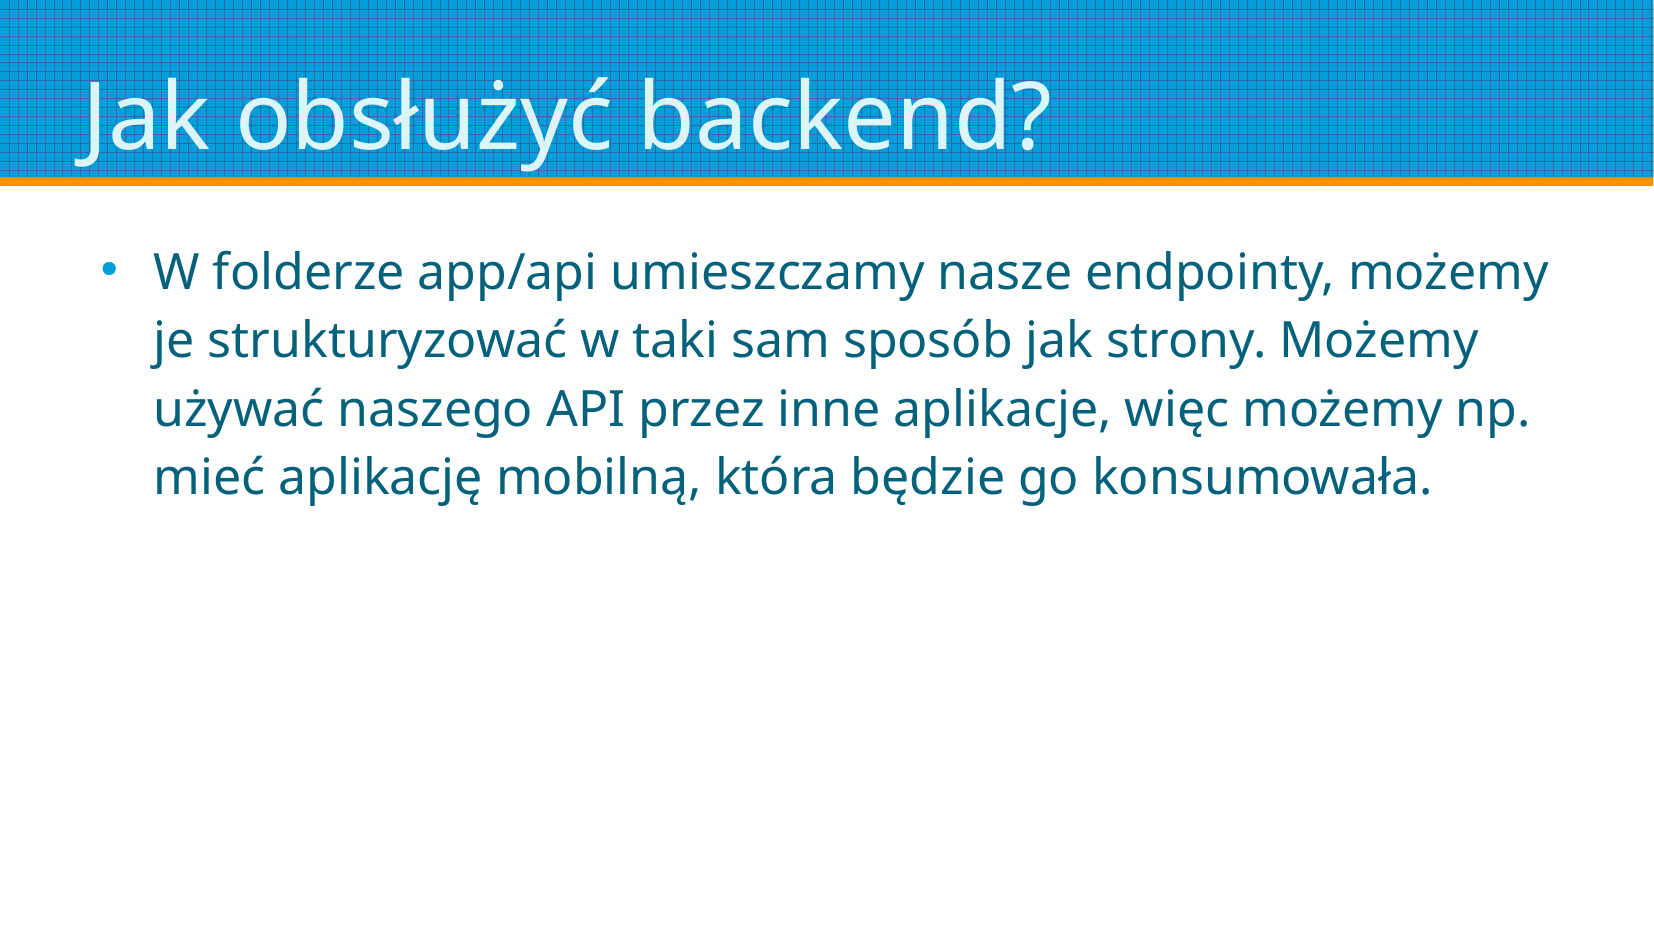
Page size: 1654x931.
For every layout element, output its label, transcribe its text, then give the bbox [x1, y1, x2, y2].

list W folderze app/api umieszczamy nasze endpointy, możemy je strukturyzować w taki sam sposób jak strony. Możemy używać naszego API przez inne aplikacje, więc możemy np. mieć aplikację mobilną, która będzie go konsumowała. [82, 236, 1571, 813]
title Jak obsłużyć backend? [82, 14, 1571, 178]
